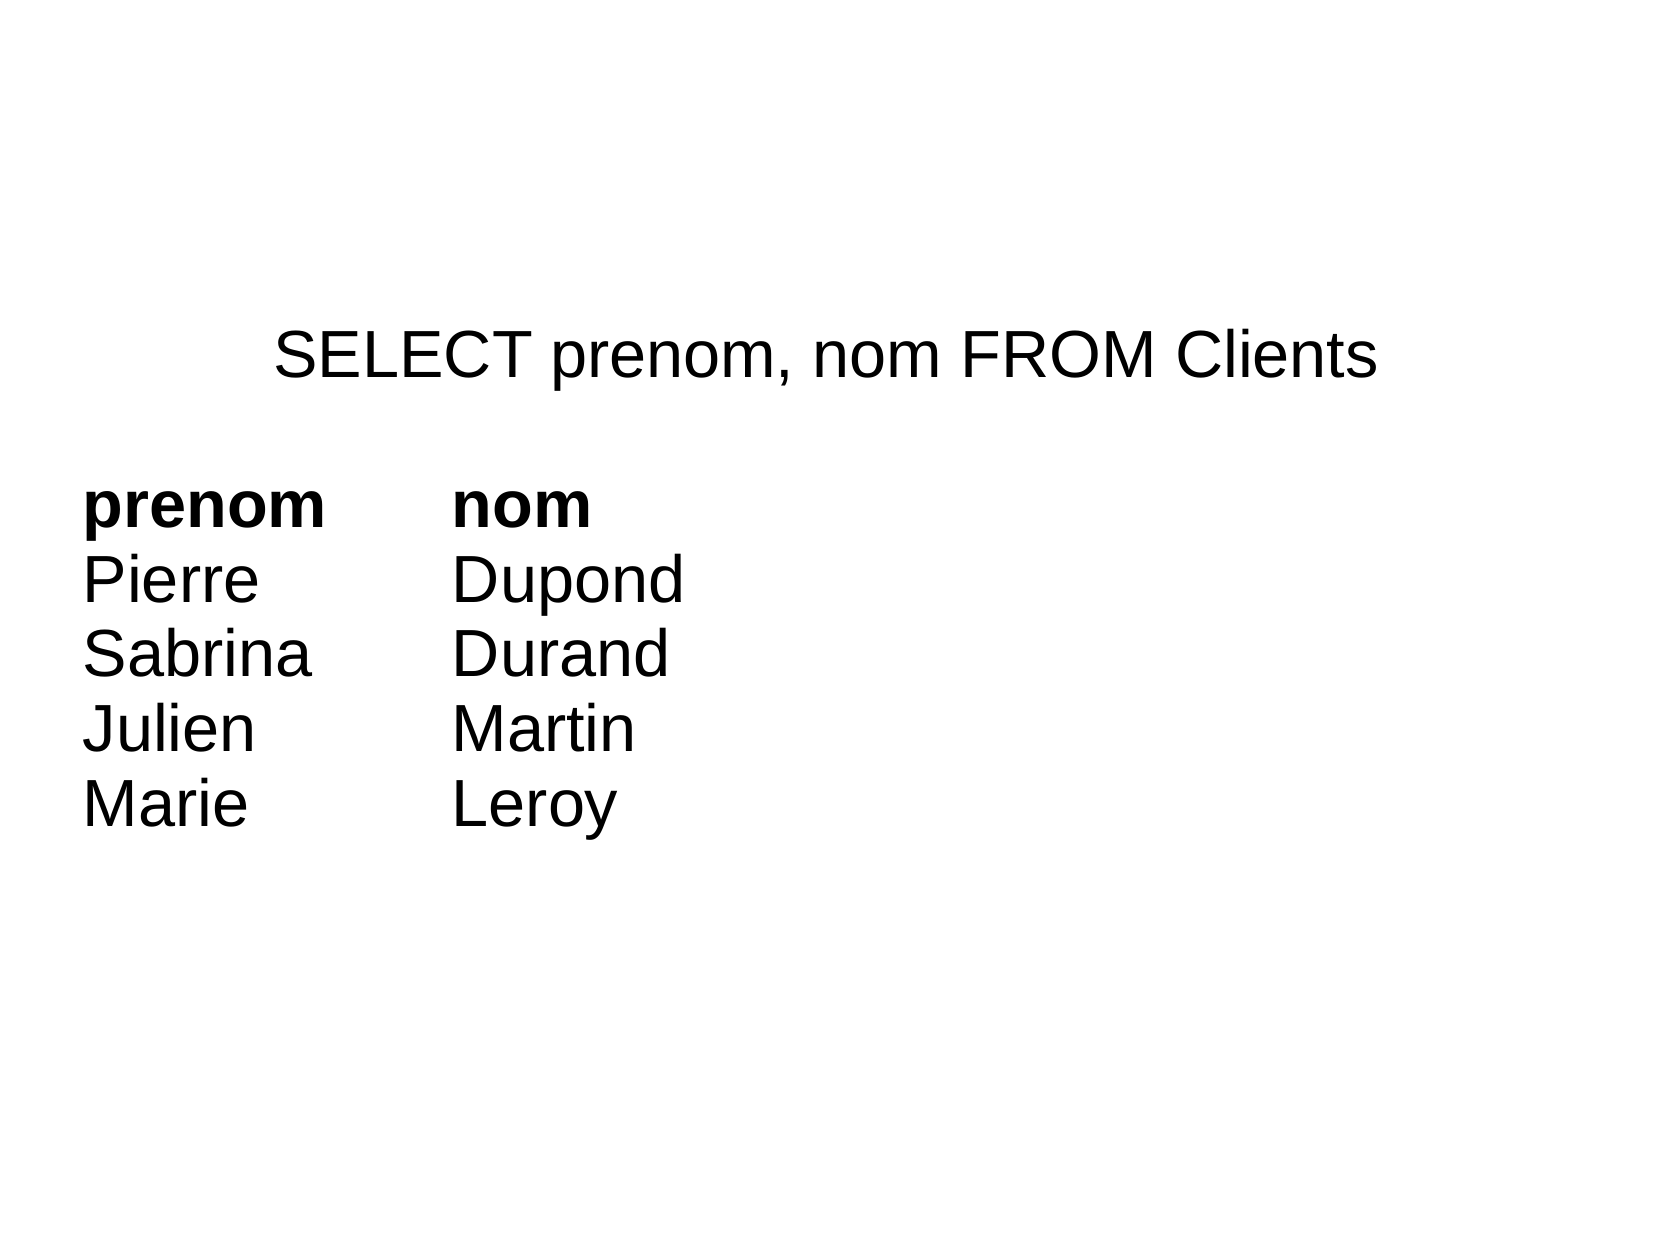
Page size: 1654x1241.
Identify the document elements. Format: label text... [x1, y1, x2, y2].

subtitle SELECT prenom, nom FROM Clients prenom nom Pierre Dupond Sabrina Durand Julien Martin Marie Leroy [82, 49, 1571, 1109]
